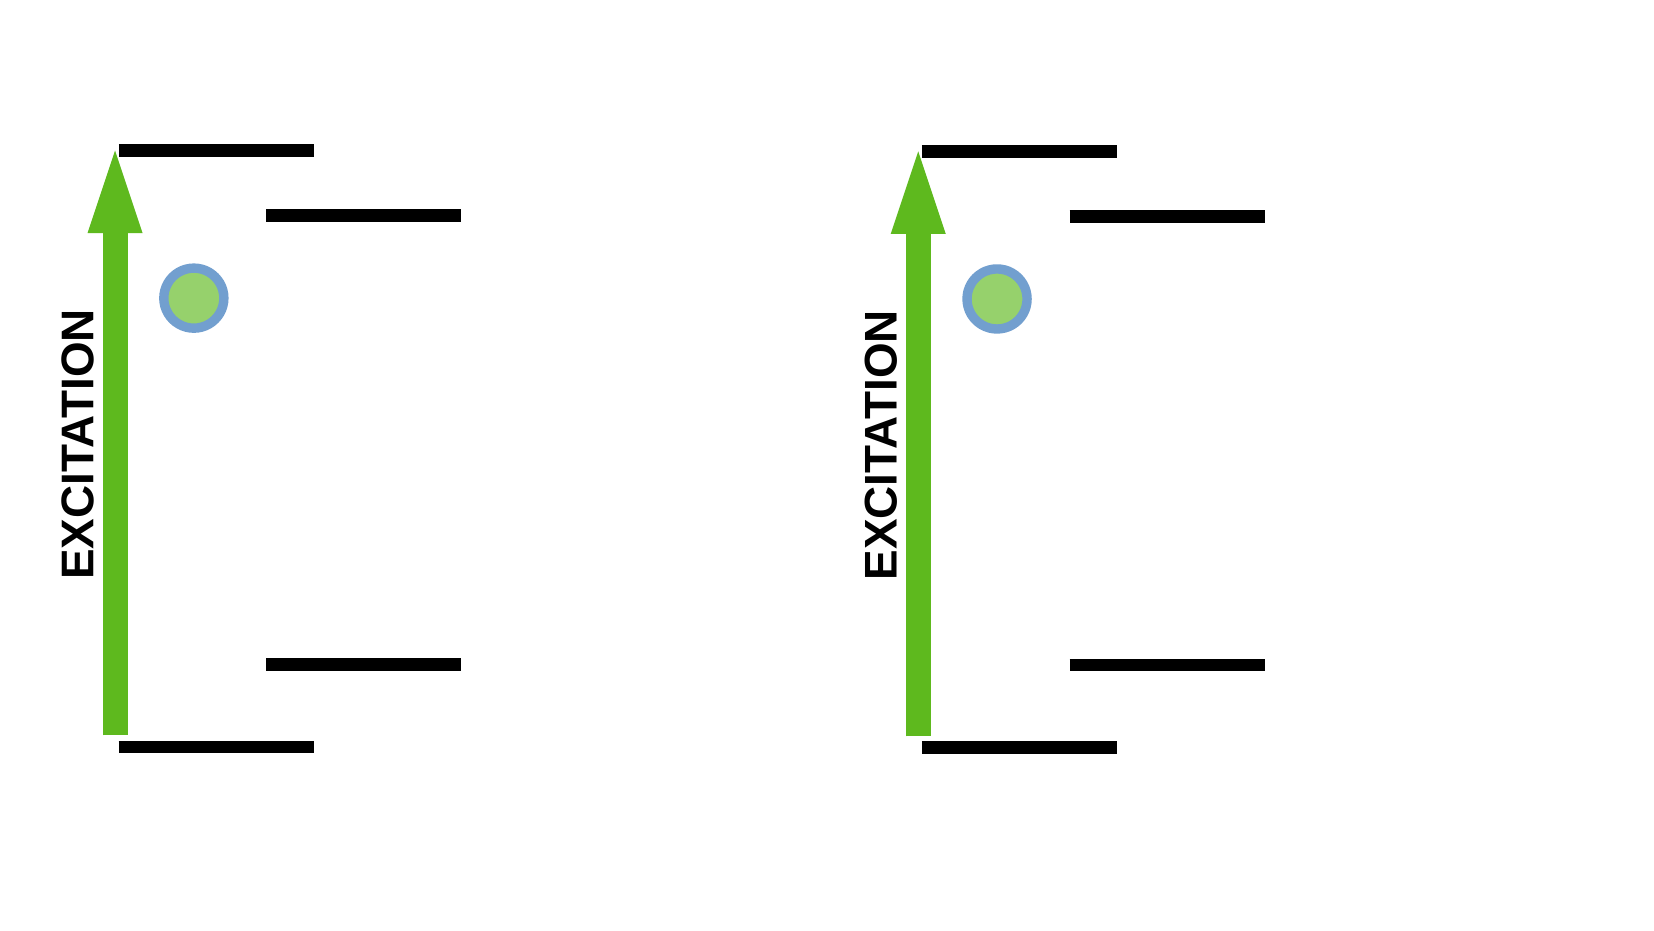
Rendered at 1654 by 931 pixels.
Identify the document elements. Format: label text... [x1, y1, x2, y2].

text_box EXCITATION [847, 190, 914, 701]
text_box EXCITATION [44, 189, 111, 700]
text_box [163, 268, 224, 329]
text_box [967, 268, 1028, 329]
